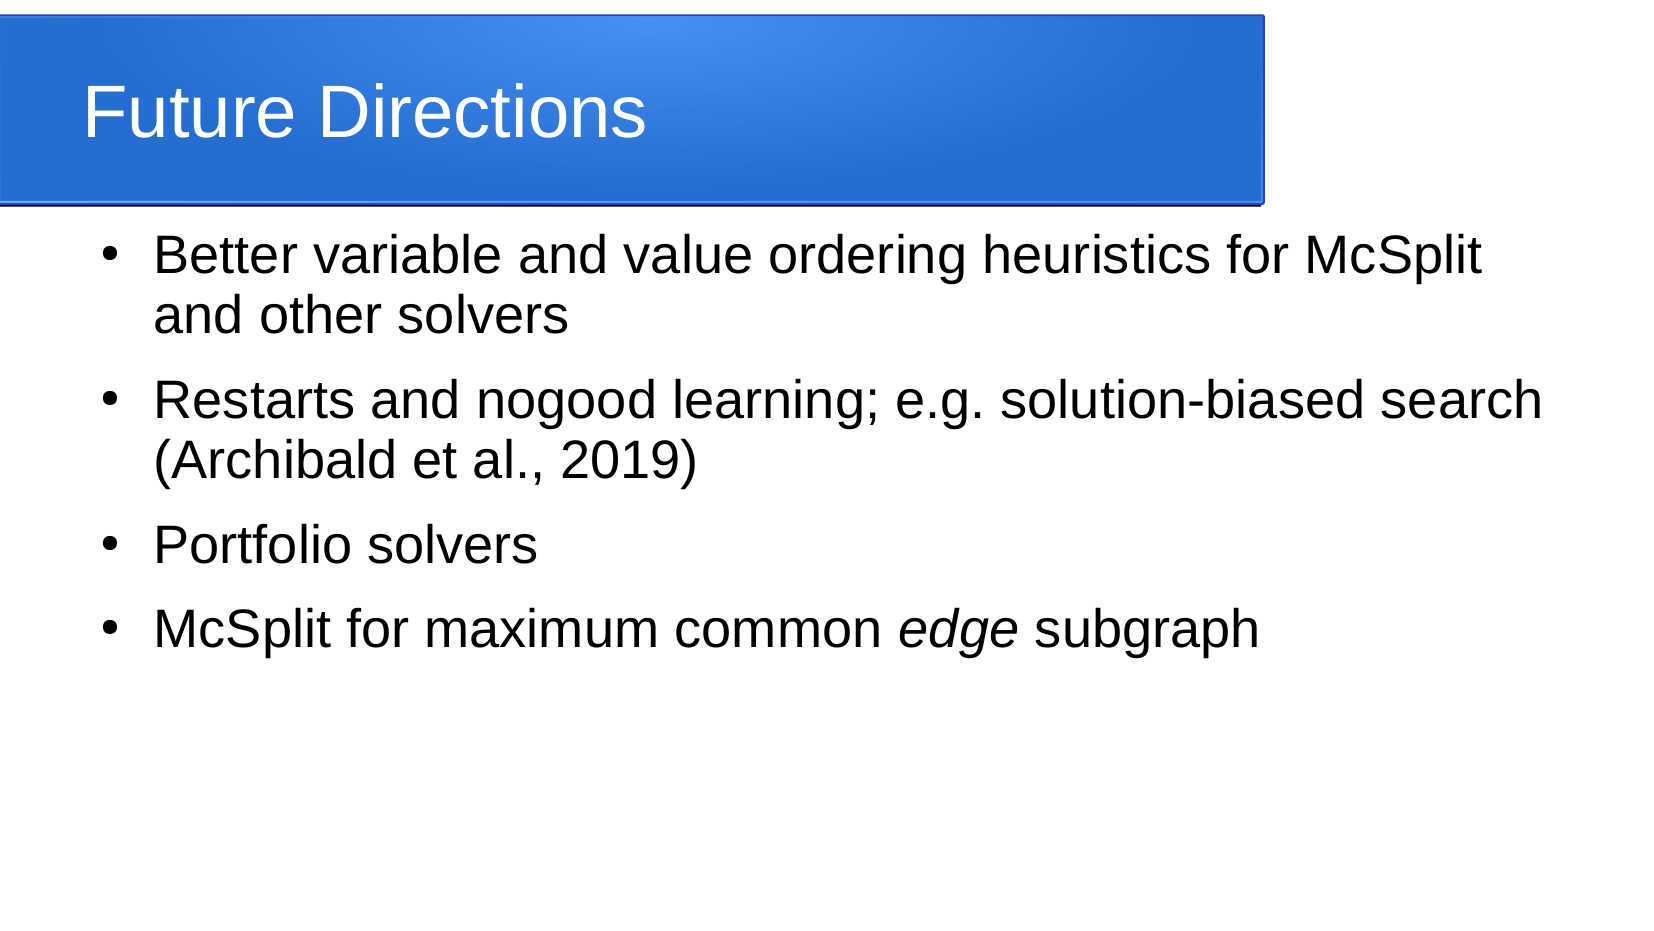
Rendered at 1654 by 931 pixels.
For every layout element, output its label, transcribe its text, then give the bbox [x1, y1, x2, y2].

title Future Directions [82, 35, 1235, 189]
list Better variable and value ordering heuristics for McSplit and other solvers Restarts and nogood learning; e.g. solution-biased search (Archibald et al., 2019) Portfolio solvers McSplit for maximum common edge subgraph [82, 224, 1571, 764]
